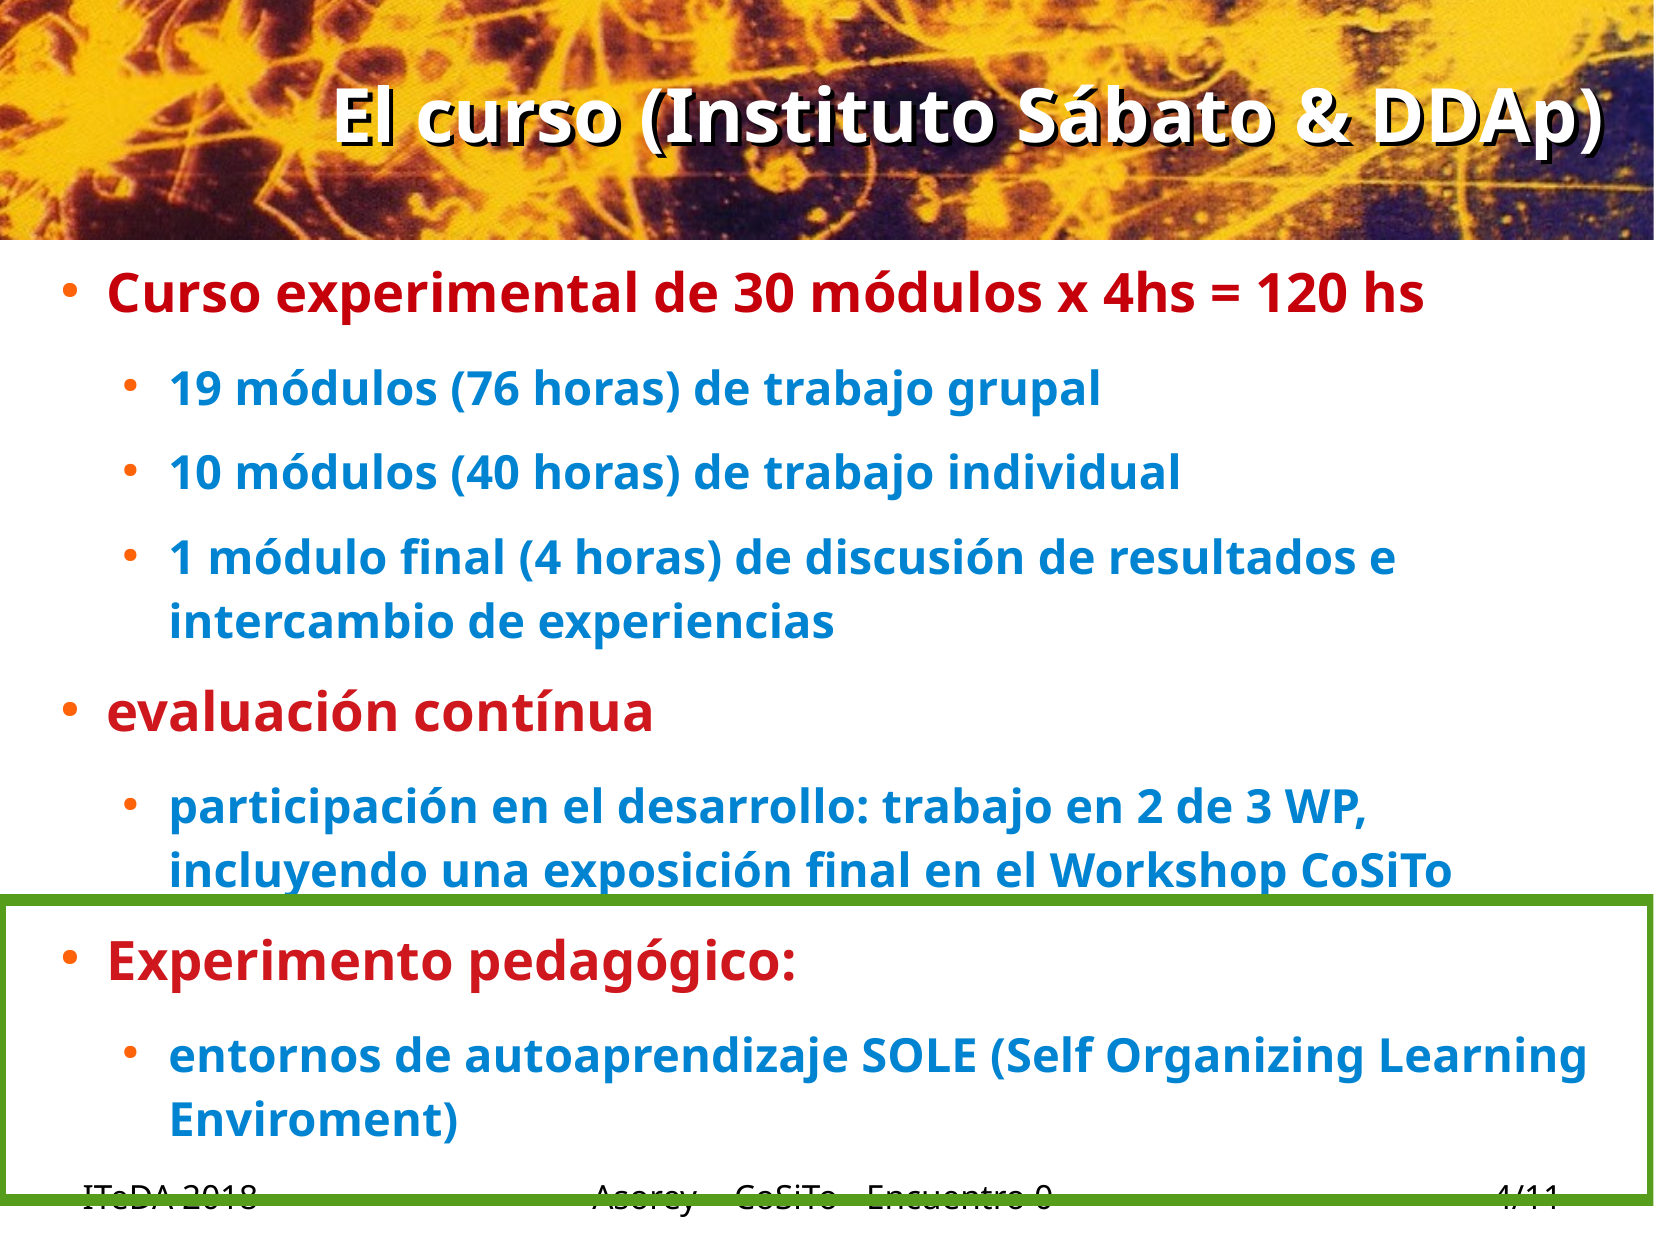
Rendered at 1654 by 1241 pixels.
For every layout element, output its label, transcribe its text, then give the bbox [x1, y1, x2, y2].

picture [0, 0, 1654, 240]
list Curso experimental de 30 módulos x 4hs = 120 hs 19 módulos (76 horas) de trabajo grupal 10 módulos (40 horas) de trabajo individual 1 módulo final (4 horas) de discusión de resultados e intercambio de experiencias evaluación contínua participación en el desarrollo: trabajo en 2 de 3 WP, incluyendo una exposición final en el Workshop CoSiTo Experimento pedagógico: entornos de autoaprendizaje SOLE (Self Organizing Learning Enviroment) [45, 255, 1606, 894]
title El curso (Instituto Sábato & DDAp) [45, 38, 1606, 189]
list Curso experimental de 30 módulos x 4hs = 120 hs 19 módulos (76 horas) de trabajo grupal 10 módulos (40 horas) de trabajo individual 1 módulo final (4 horas) de discusión de resultados e intercambio de experiencias evaluación contínua participación en el desarrollo: trabajo en 2 de 3 WP, incluyendo una exposición final en el Workshop CoSiTo Experimento pedagógico: entornos de autoaprendizaje SOLE (Self Organizing Learning Enviroment) [45, 906, 1606, 1156]
